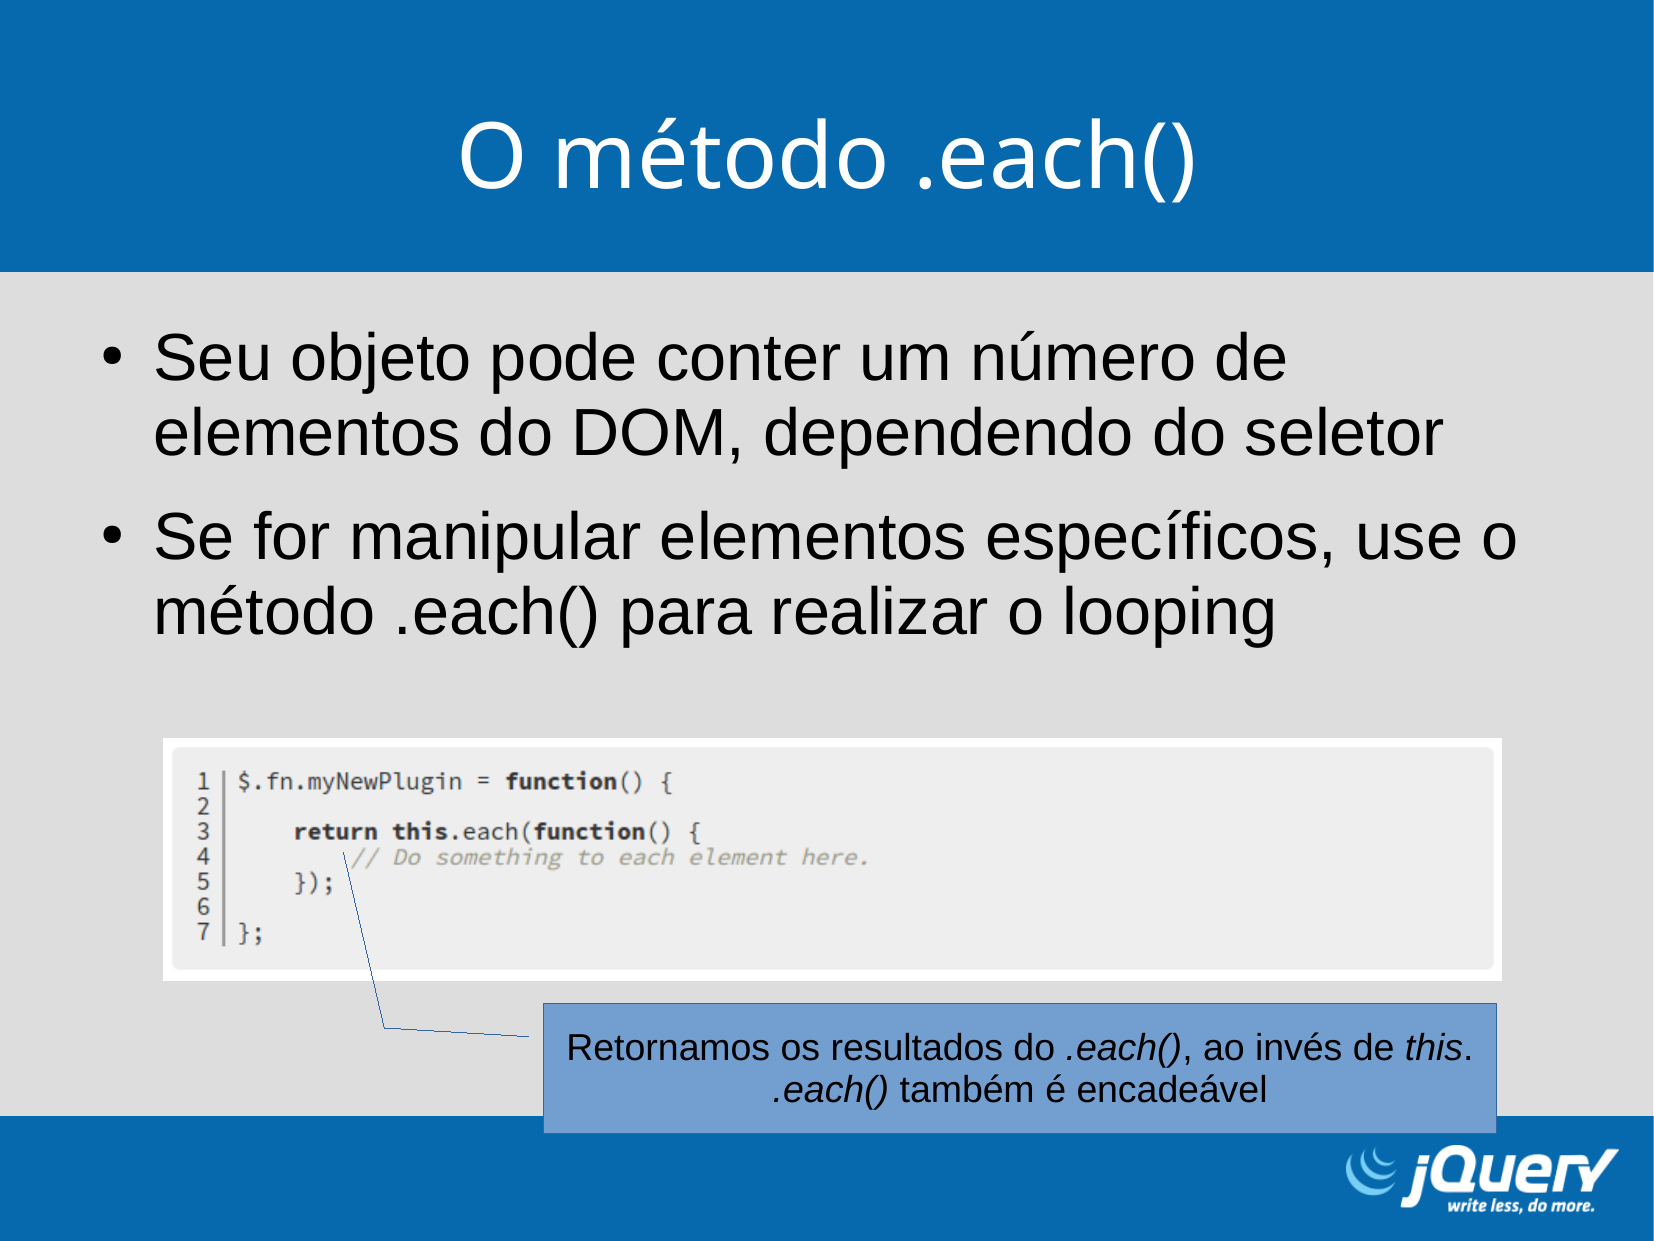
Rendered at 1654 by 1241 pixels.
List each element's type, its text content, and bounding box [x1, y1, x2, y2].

picture [0, 0, 1654, 272]
picture [163, 738, 1502, 981]
text_box Retornamos os resultados do .each(), ao invés de this. .each() também é encadeável [543, 1004, 1497, 1134]
list Seu objeto pode conter um número de elementos do DOM, dependendo do seletor Se for manipular elementos específicos, use o método .each() para realizar o looping [82, 320, 1571, 1040]
title O método .each() [82, 49, 1571, 257]
picture [0, 1116, 1654, 1241]
